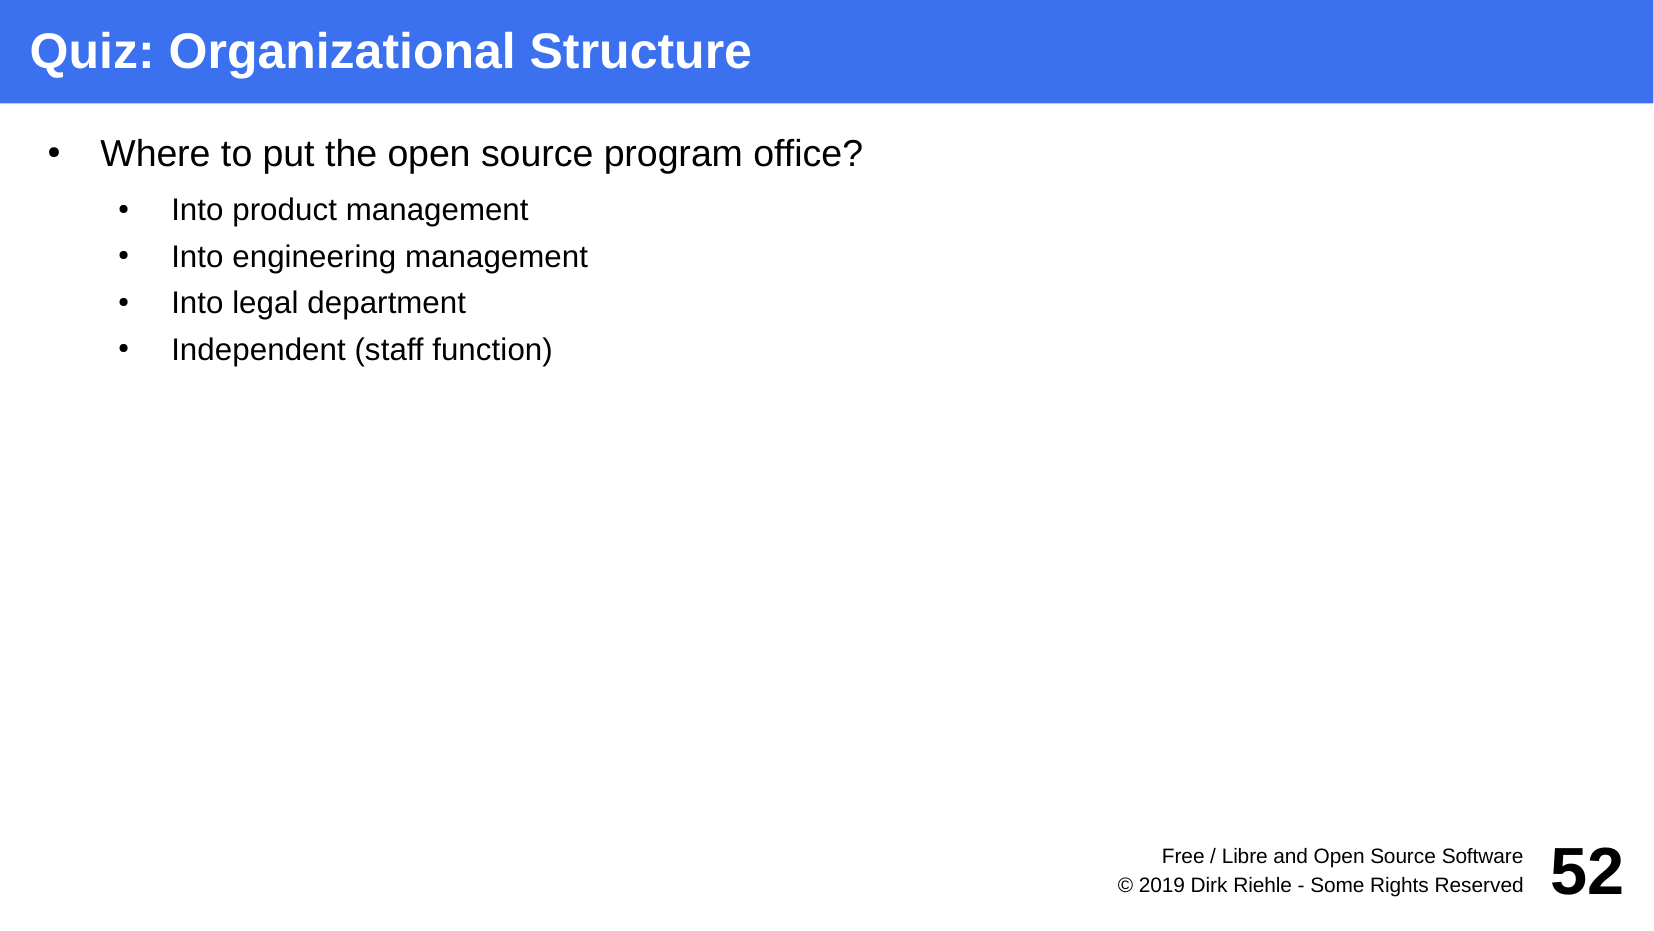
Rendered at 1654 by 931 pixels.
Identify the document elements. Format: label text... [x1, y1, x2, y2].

list Where to put the open source program office? Into product management Into engineering management Into legal department Independent (staff function) [29, 132, 1625, 813]
title Quiz: Organizational Structure [0, 0, 1654, 104]
